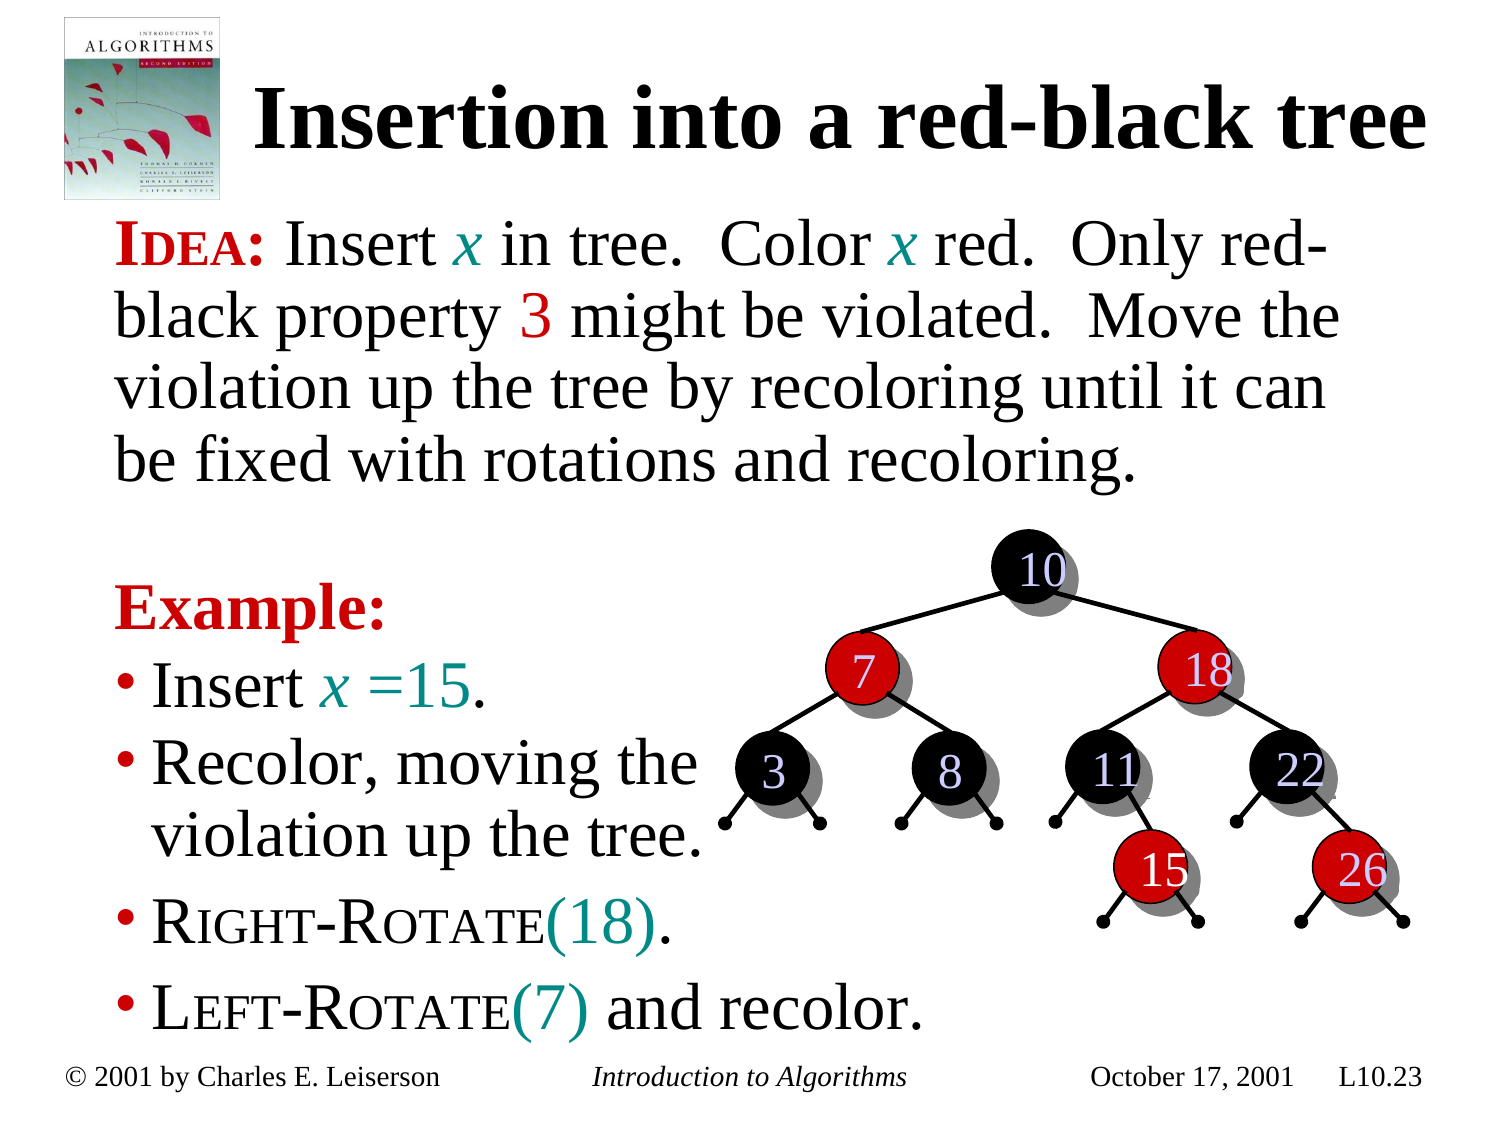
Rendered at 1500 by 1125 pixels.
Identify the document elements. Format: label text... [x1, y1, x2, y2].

text_box 10 [991, 529, 1066, 604]
text_box 18 [1214, 670, 1227, 685]
picture [64, 17, 220, 200]
text_box Example: [99, 554, 405, 633]
text_box Example: [295, 601, 306, 626]
text_box IDEA: Insert x in tree. Color x red. Only red-black property 3 might be violated. Move the violation up the tree by recoloring until it can be fixed with rotations and recoloring. [99, 199, 1366, 504]
text_box LEFT-ROTATE(7) and recolor. [99, 954, 941, 1051]
text_box 26 [1312, 830, 1387, 904]
text_box October 17, 2001 L10.<number> [982, 1049, 1438, 1101]
text_box 18 [1215, 655, 1226, 668]
title Insertion into a red-black tree [237, 24, 1475, 213]
text_box Recolor, moving the violation up the tree. [99, 719, 738, 879]
text_box 3 [735, 731, 810, 805]
text_box RIGHT-ROTATE(18). [99, 868, 689, 954]
text_box Introduction to Algorithms [577, 1051, 923, 1101]
text_box Insert x =15. [99, 633, 504, 719]
text_box 15 [1113, 829, 1188, 904]
text_box 11 [1065, 730, 1140, 804]
text_box 8 [912, 731, 986, 805]
text_box 22 [1250, 730, 1324, 804]
text_box 26 [1369, 869, 1381, 885]
text_box 10 [1048, 555, 1061, 585]
text_box 7 [825, 631, 900, 705]
text_box 18 [1158, 630, 1232, 704]
